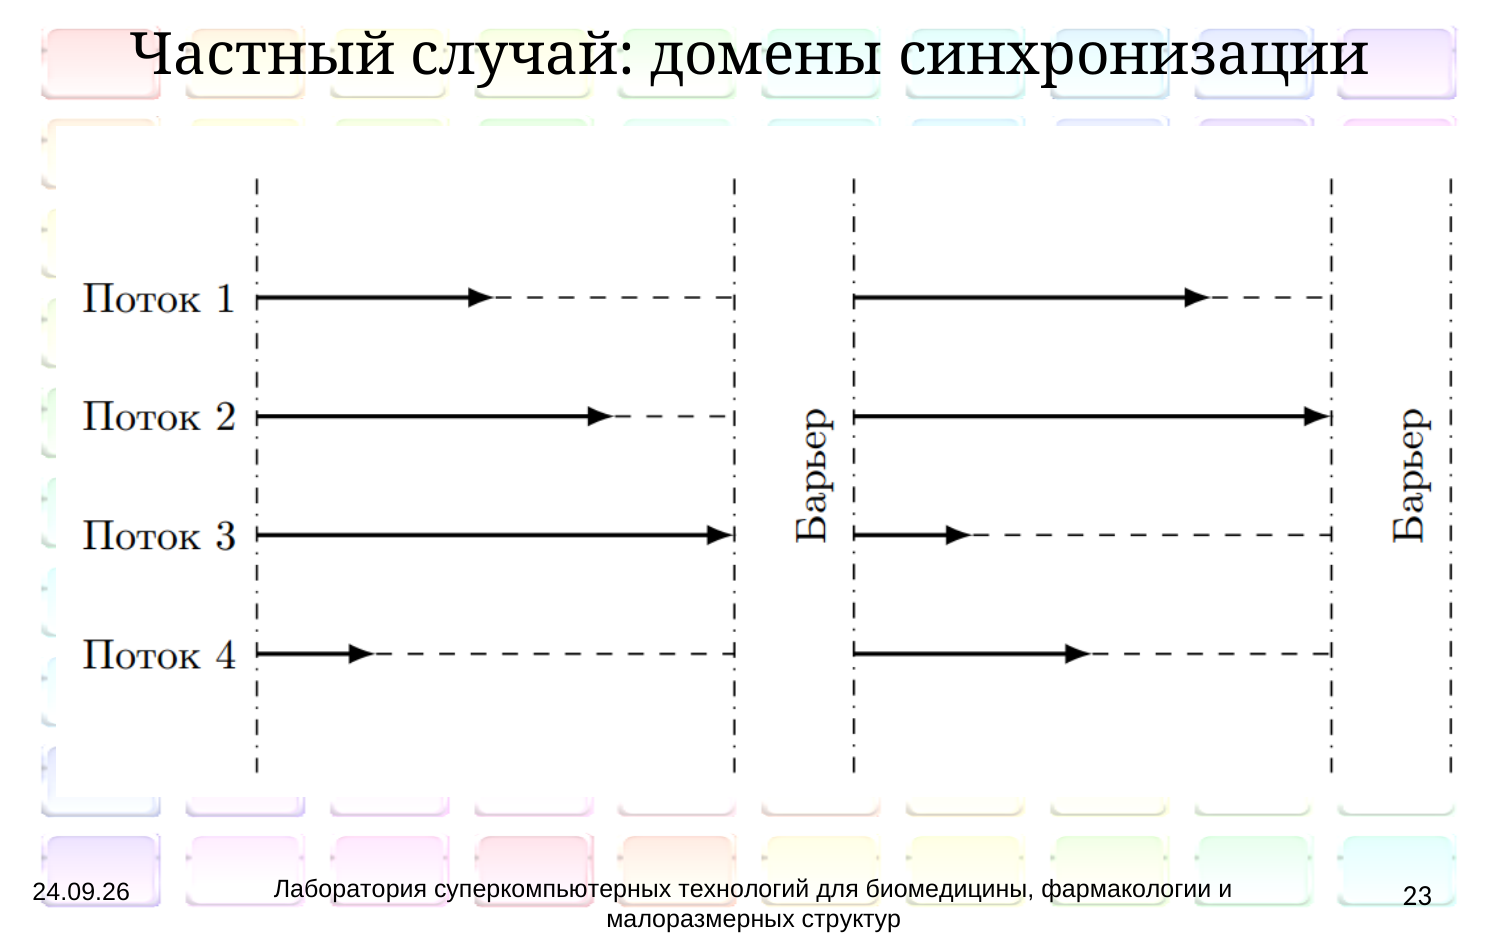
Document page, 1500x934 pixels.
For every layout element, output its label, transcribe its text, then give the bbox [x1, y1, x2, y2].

text_box <номер> [1387, 868, 1473, 918]
text_box 14.04.14 [17, 868, 184, 918]
text_box Лаборатория суперкомпьютерных технологий для биомедицины, фармакологии и малоразмерных структур [171, 864, 1338, 915]
picture [0, 0, 1500, 934]
title Частный случай: домены синхронизации [75, 8, 1426, 94]
